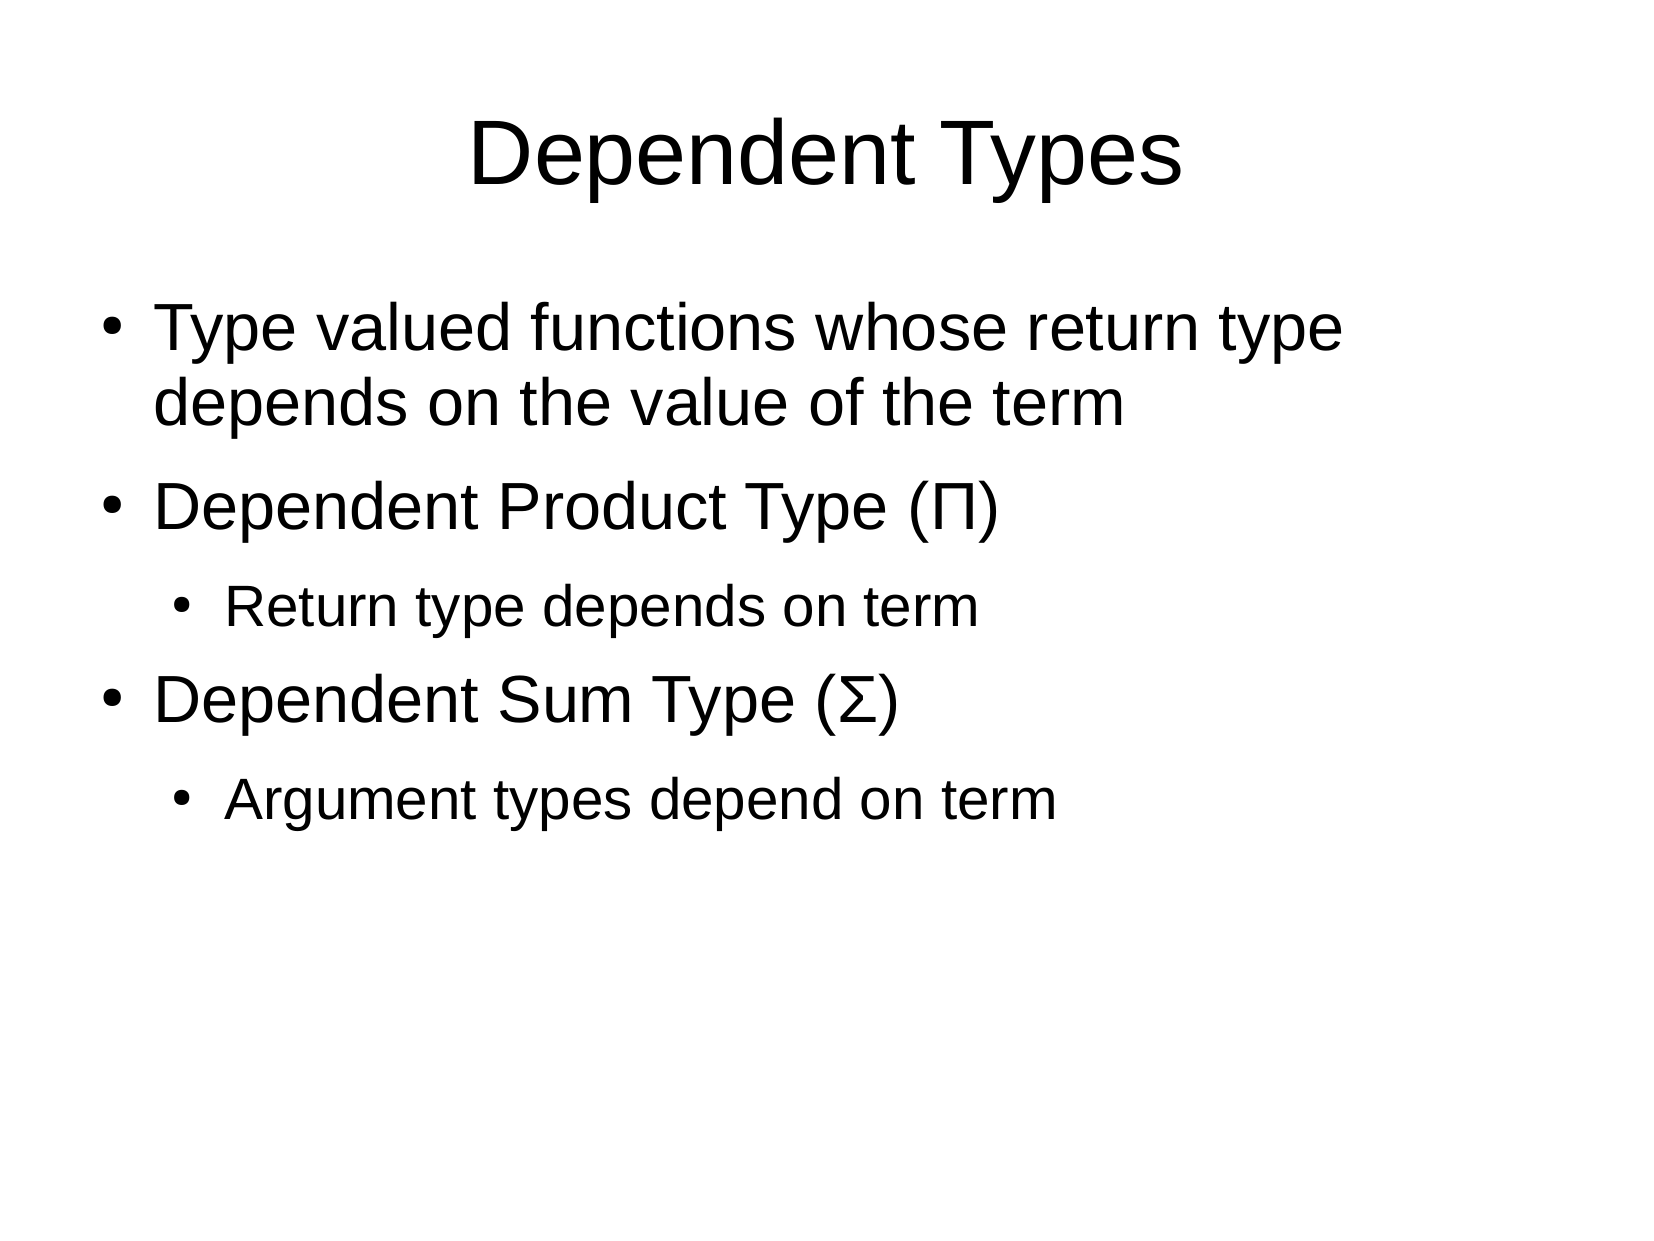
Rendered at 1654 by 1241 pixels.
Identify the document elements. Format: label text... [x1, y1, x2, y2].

title Dependent Types [82, 56, 1571, 250]
list Type valued functions whose return type depends on the value of the term Dependent Product Type (Π) Return type depends on term Dependent Sum Type (Σ) Argument types depend on term [82, 290, 1571, 1094]
